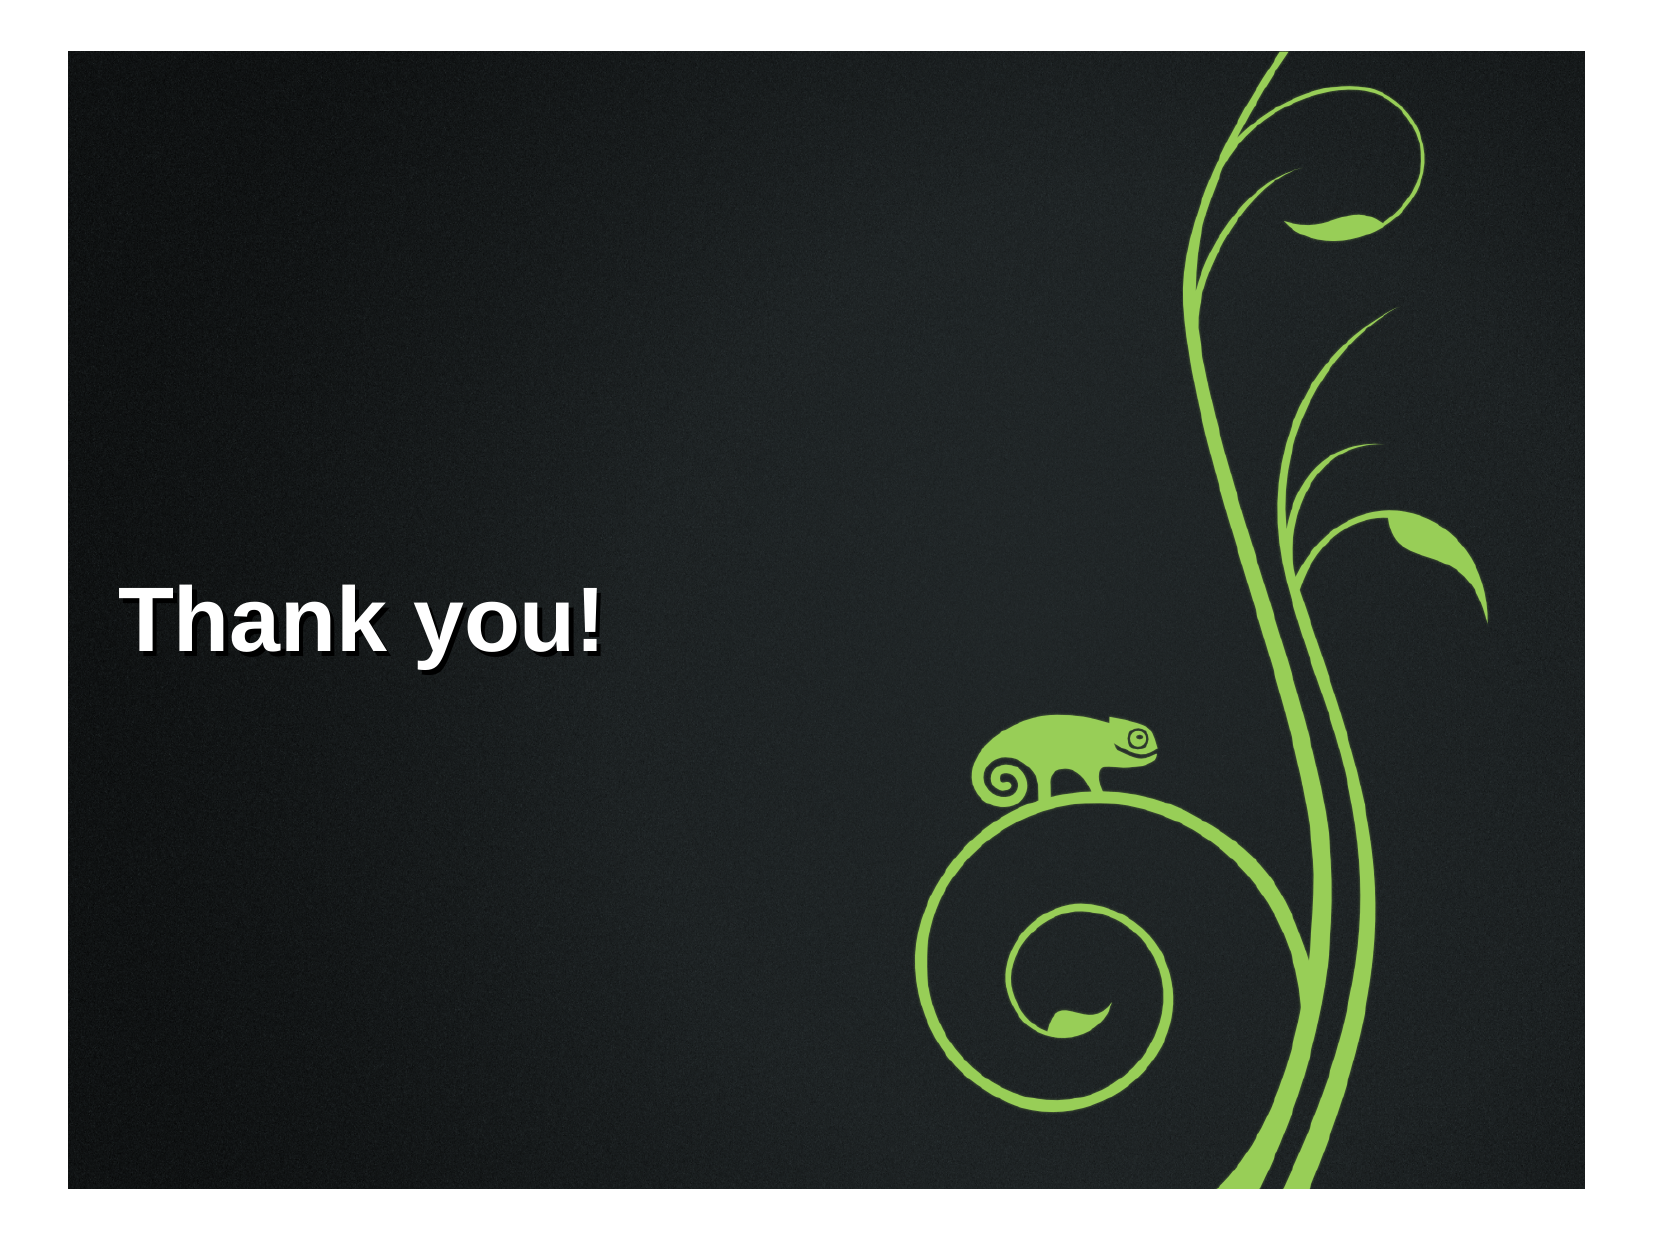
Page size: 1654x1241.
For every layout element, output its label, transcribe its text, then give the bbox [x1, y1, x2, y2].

title Thank you! [118, 457, 1197, 783]
picture [68, 51, 1585, 1189]
